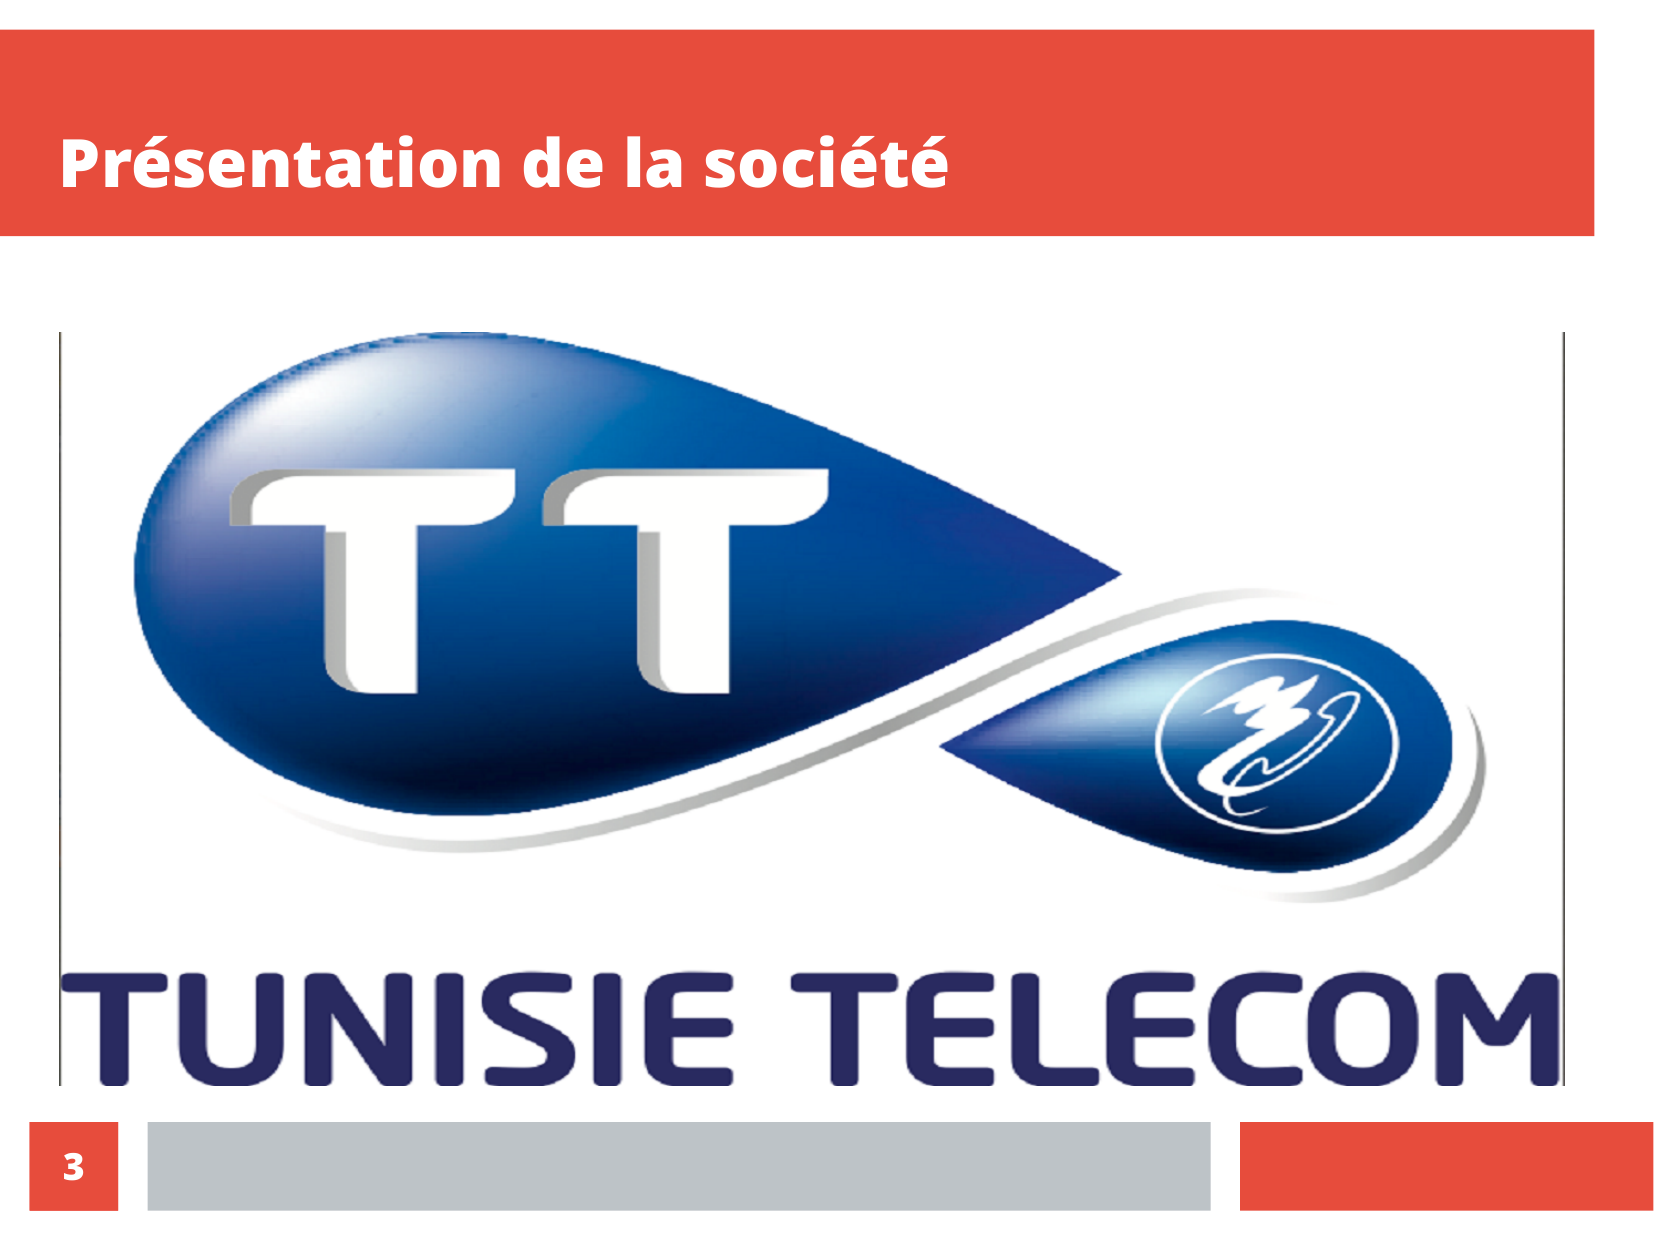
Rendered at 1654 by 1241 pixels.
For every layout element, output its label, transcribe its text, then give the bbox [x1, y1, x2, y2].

picture [59, 332, 1565, 1086]
title Présentation de la société [59, 59, 1595, 207]
